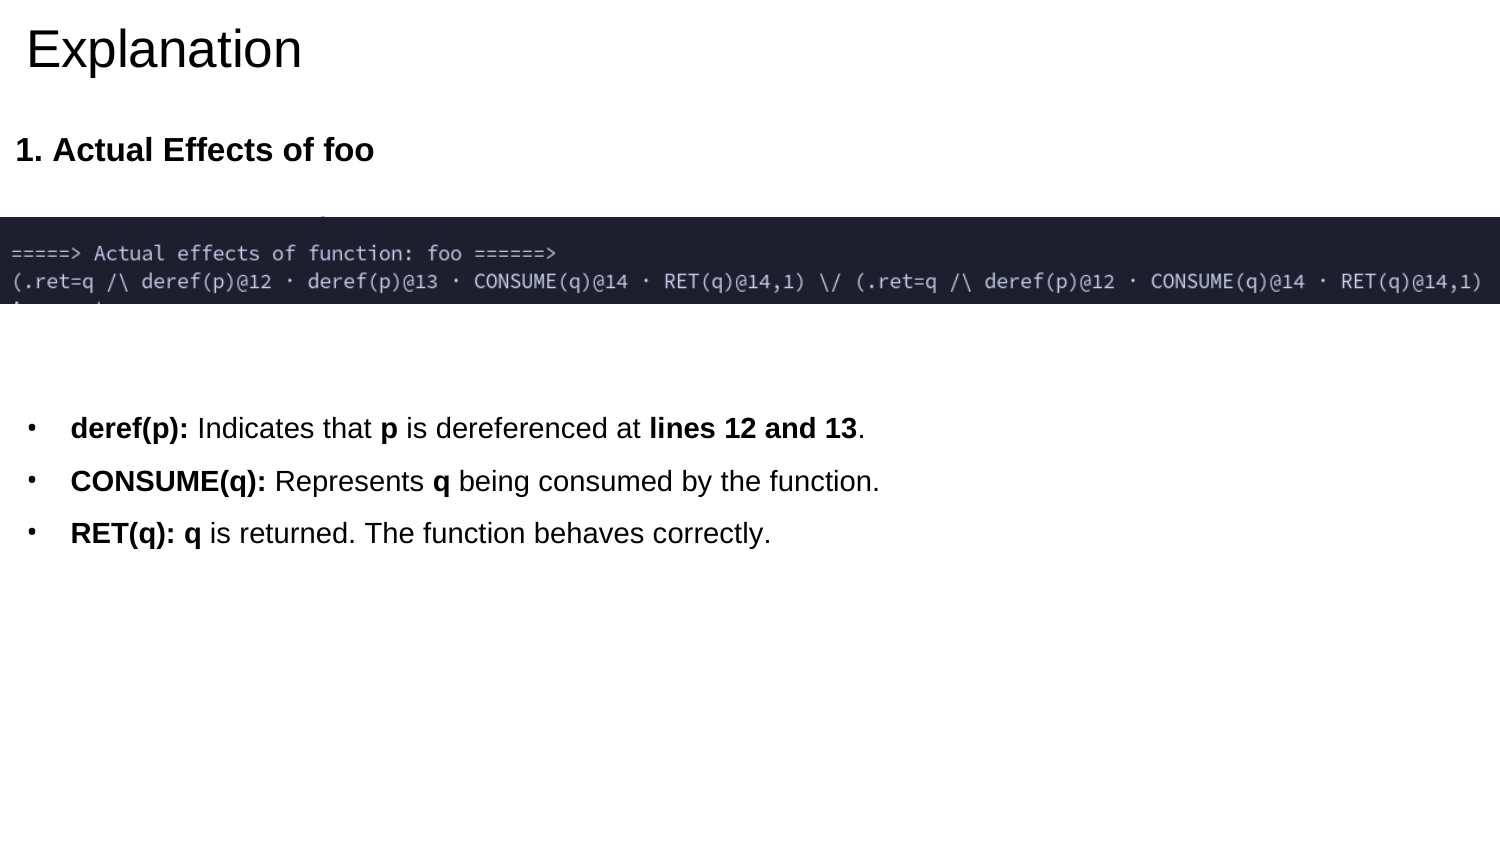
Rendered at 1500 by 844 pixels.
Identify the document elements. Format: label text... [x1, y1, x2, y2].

title Explanation [11, 0, 1409, 94]
text_box deref(p): Indicates that p is dereferenced at lines 12 and 13. CONSUME(q): Represents q being consumed by the function. RET(q): q is returned. The function behaves correctly. [11, 384, 1465, 553]
text_box 1. Actual Effects of foo [0, 120, 1489, 217]
picture [0, 217, 1500, 304]
